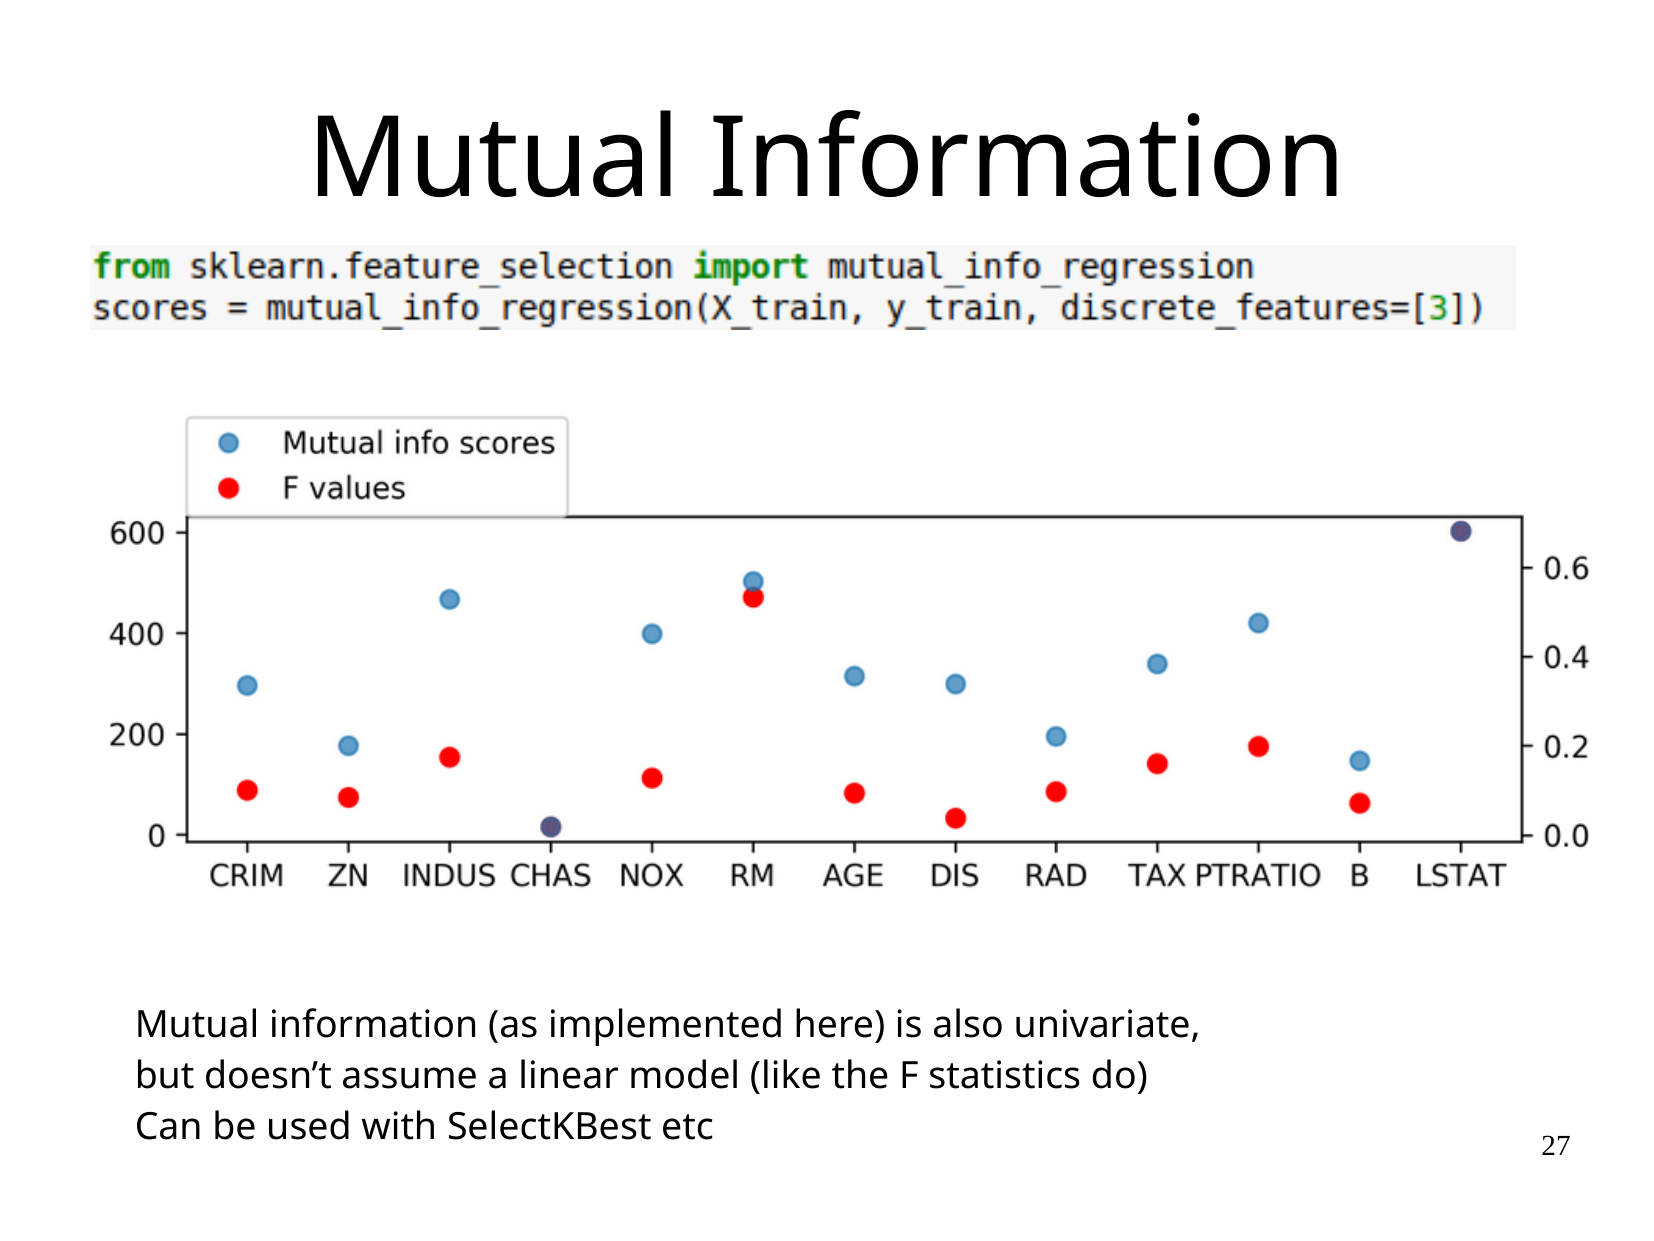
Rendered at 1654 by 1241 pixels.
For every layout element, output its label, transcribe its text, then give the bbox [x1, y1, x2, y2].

text_box Mutual information (as implemented here) is also univariate, but doesn’t assume a linear model (like the F statistics do) Can be used with SelectKBest etc [120, 990, 1561, 1119]
picture [70, 390, 1621, 931]
title Mutual Information [82, 49, 1571, 257]
picture [90, 245, 1516, 331]
